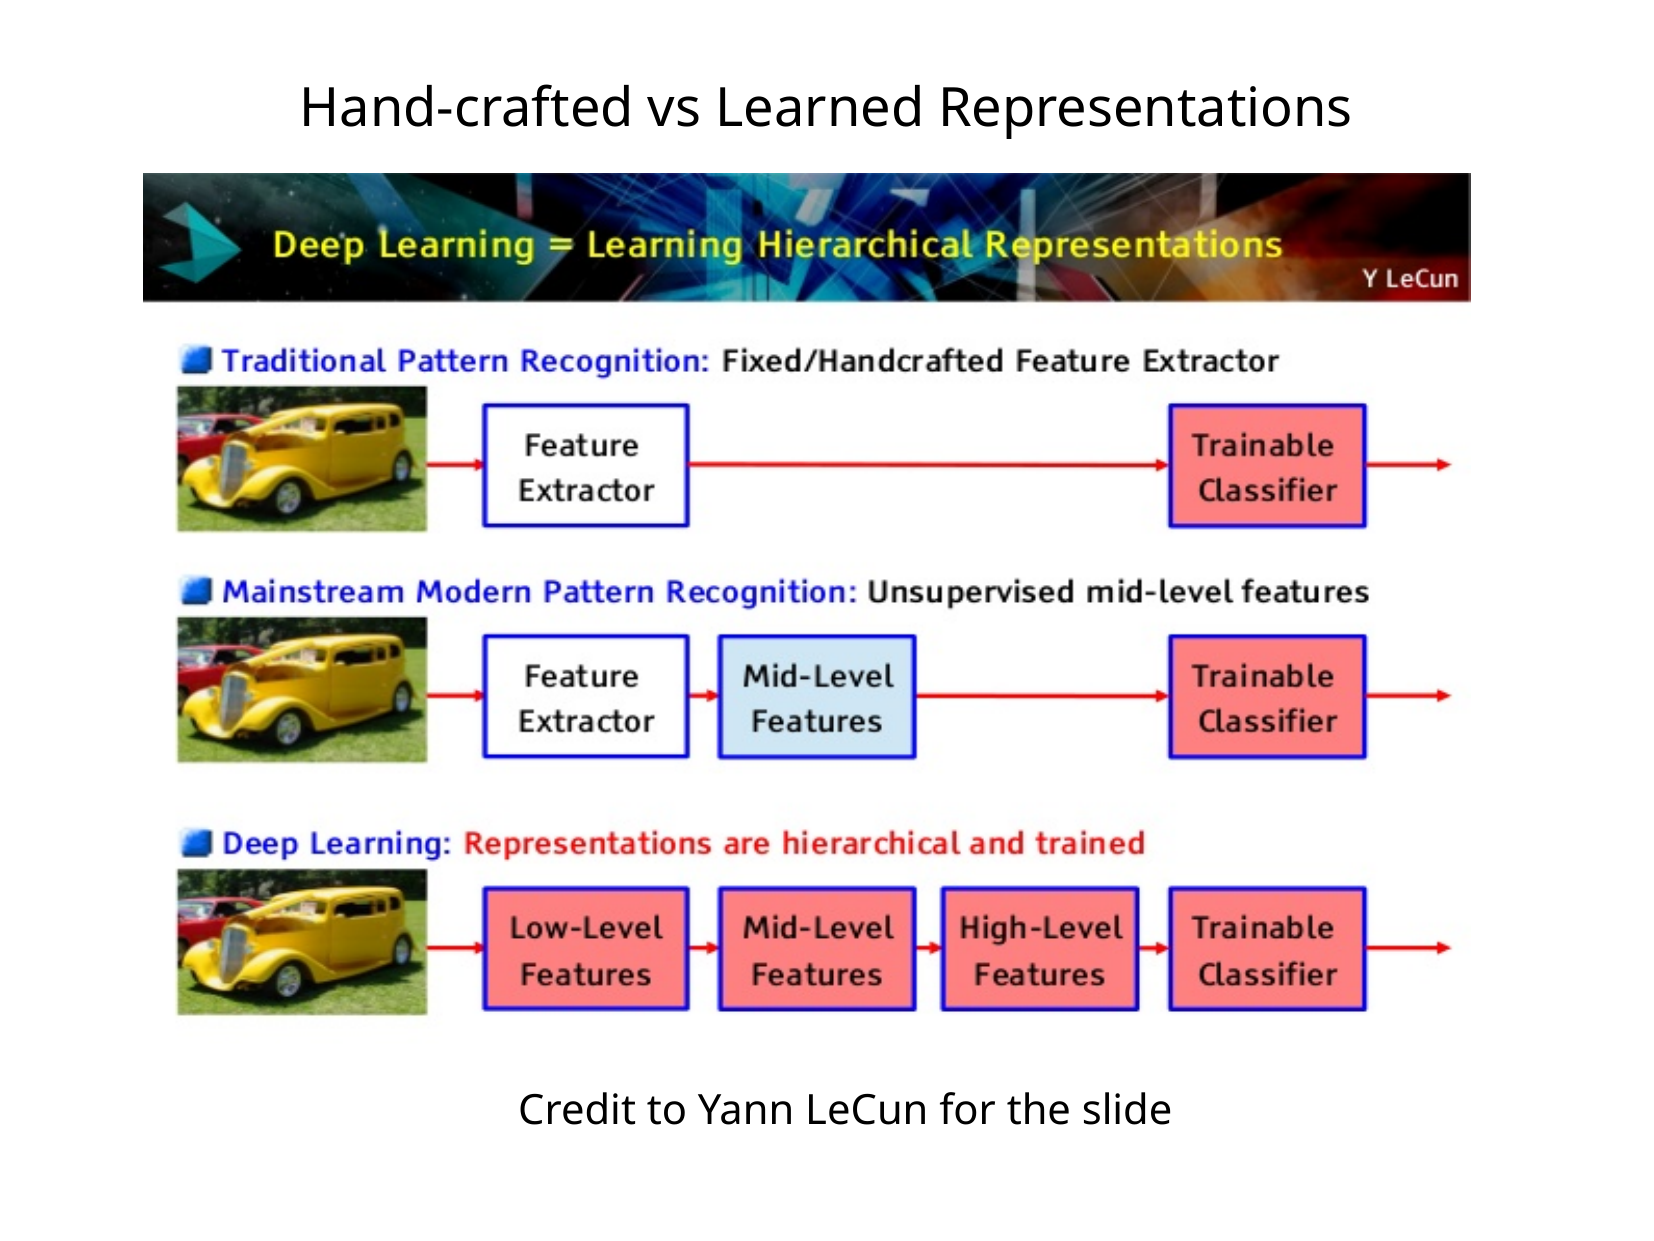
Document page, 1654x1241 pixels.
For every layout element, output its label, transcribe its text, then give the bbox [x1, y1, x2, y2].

title Hand-crafted vs Learned Representations [82, 30, 1571, 181]
picture [143, 173, 1471, 1072]
list Credit to Yann LeCun for the slide [90, 1080, 1531, 1172]
